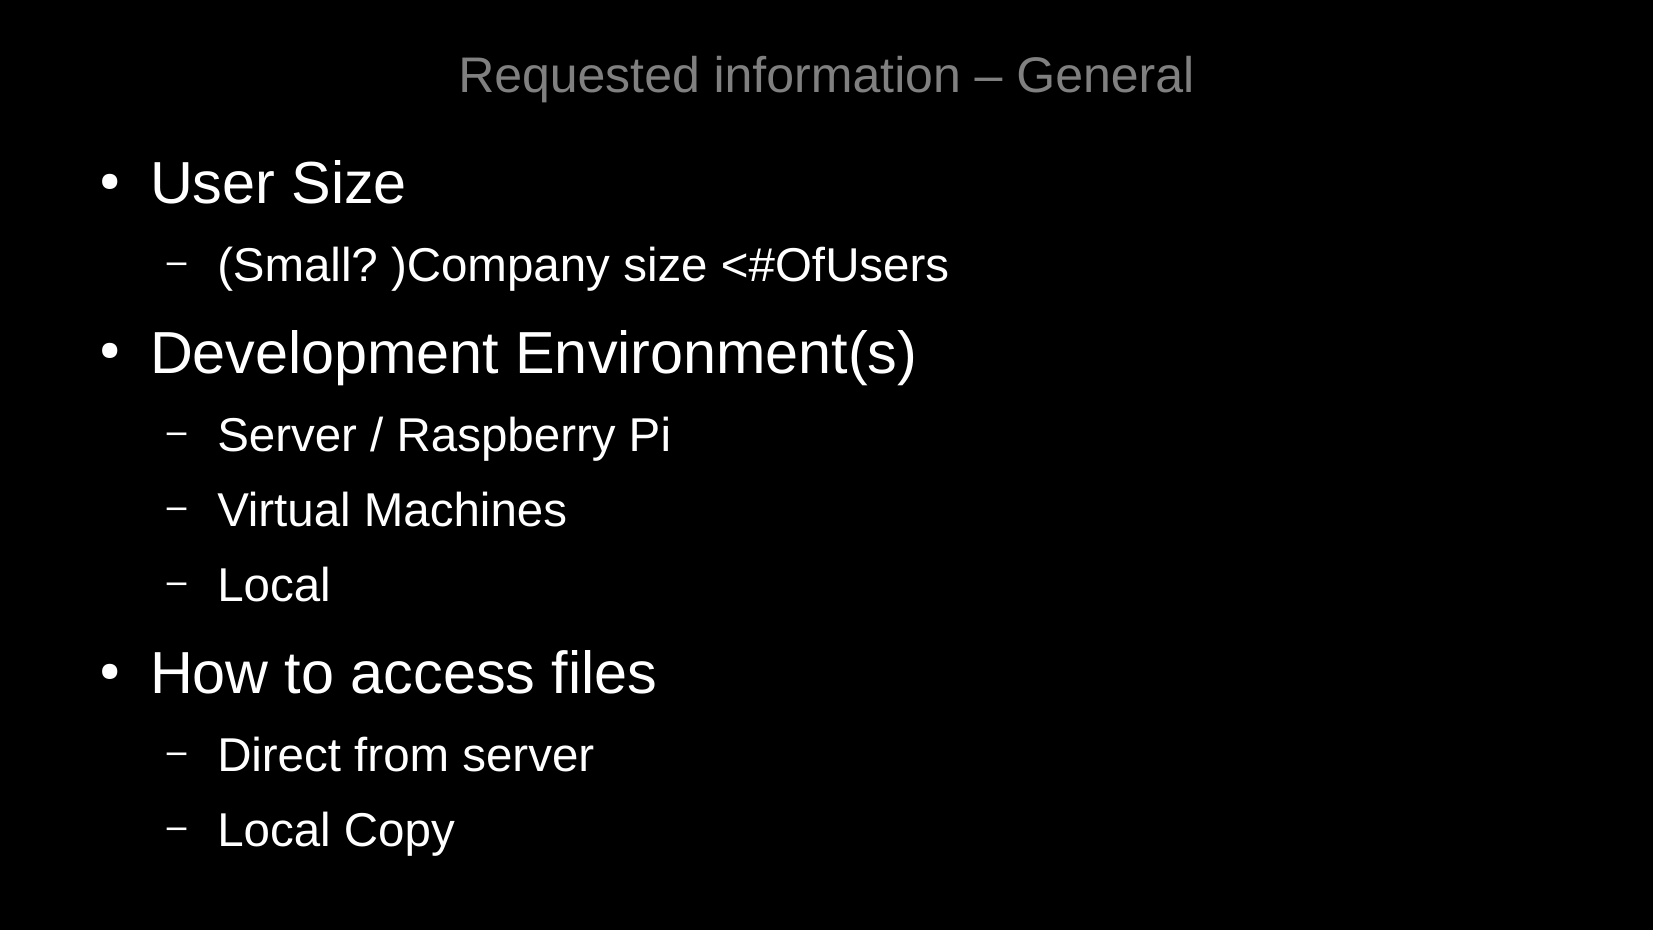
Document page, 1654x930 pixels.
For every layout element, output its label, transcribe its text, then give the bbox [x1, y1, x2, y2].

list User Size (Small? )Company size <#OfUsers Development Environment(s) Server / Raspberry Pi Virtual Machines Local How to access files Direct from server Local Copy [82, 150, 1571, 863]
title Requested information – General [82, 37, 1571, 113]
